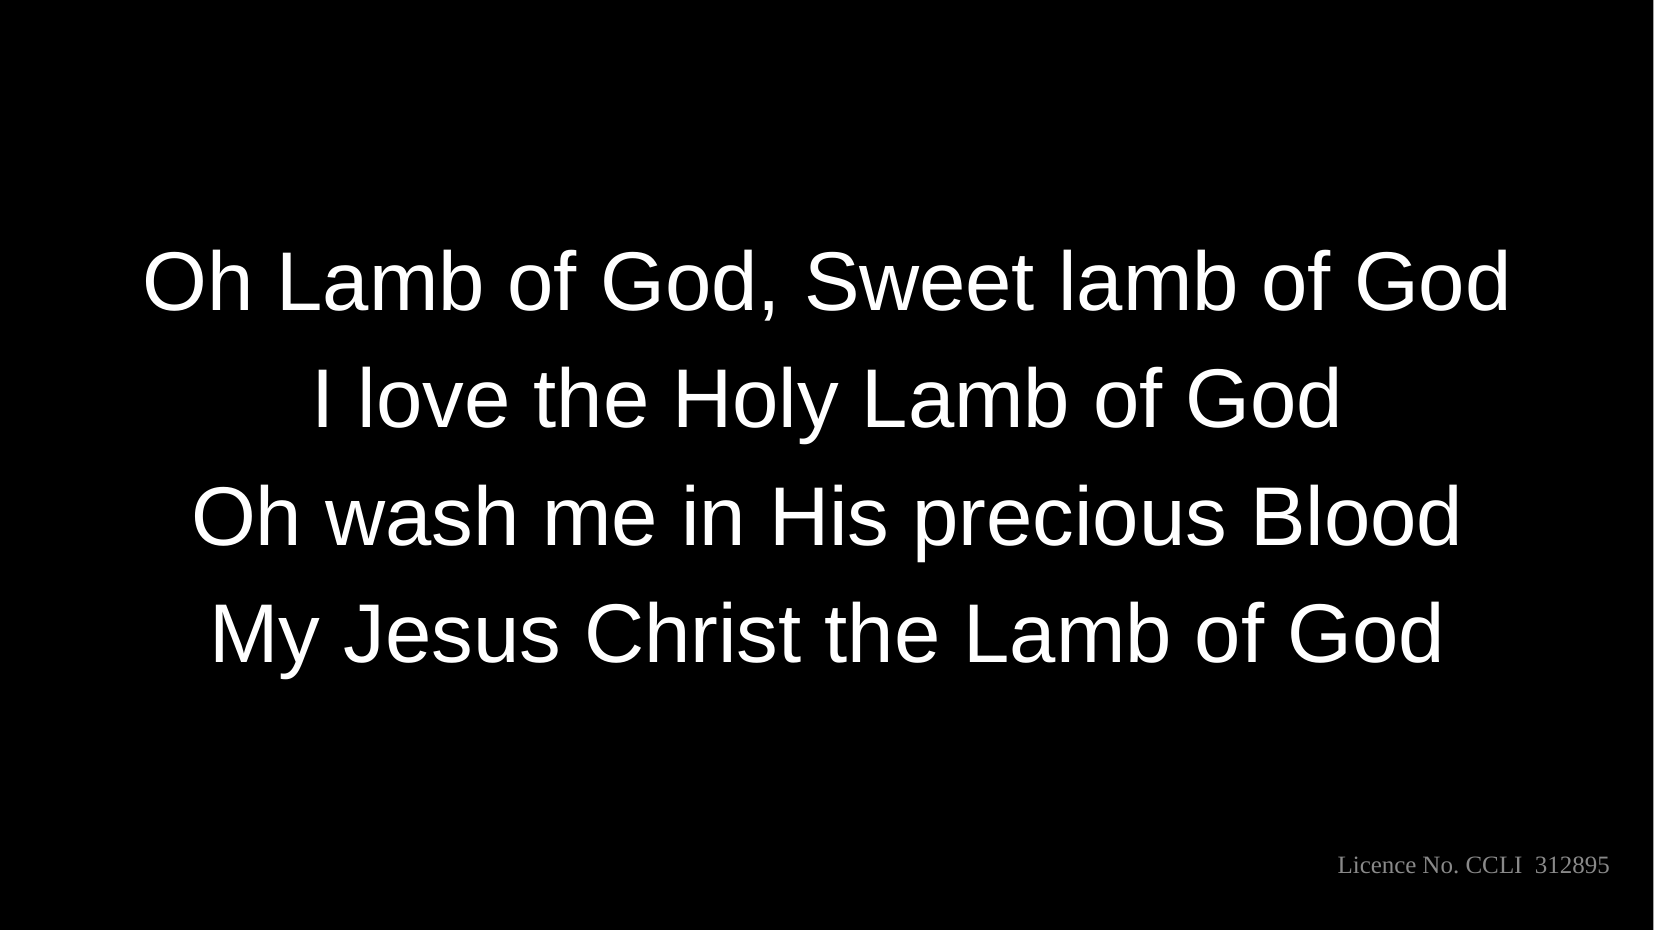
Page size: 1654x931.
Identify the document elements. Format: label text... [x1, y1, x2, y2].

text_box Oh Lamb of God, Sweet lamb of God I love the Holy Lamb of God Oh wash me in His precious Blood My Jesus Christ the Lamb of God [0, 230, 1654, 922]
text_box Licence No. CCLI 312895 [1275, 840, 1626, 887]
